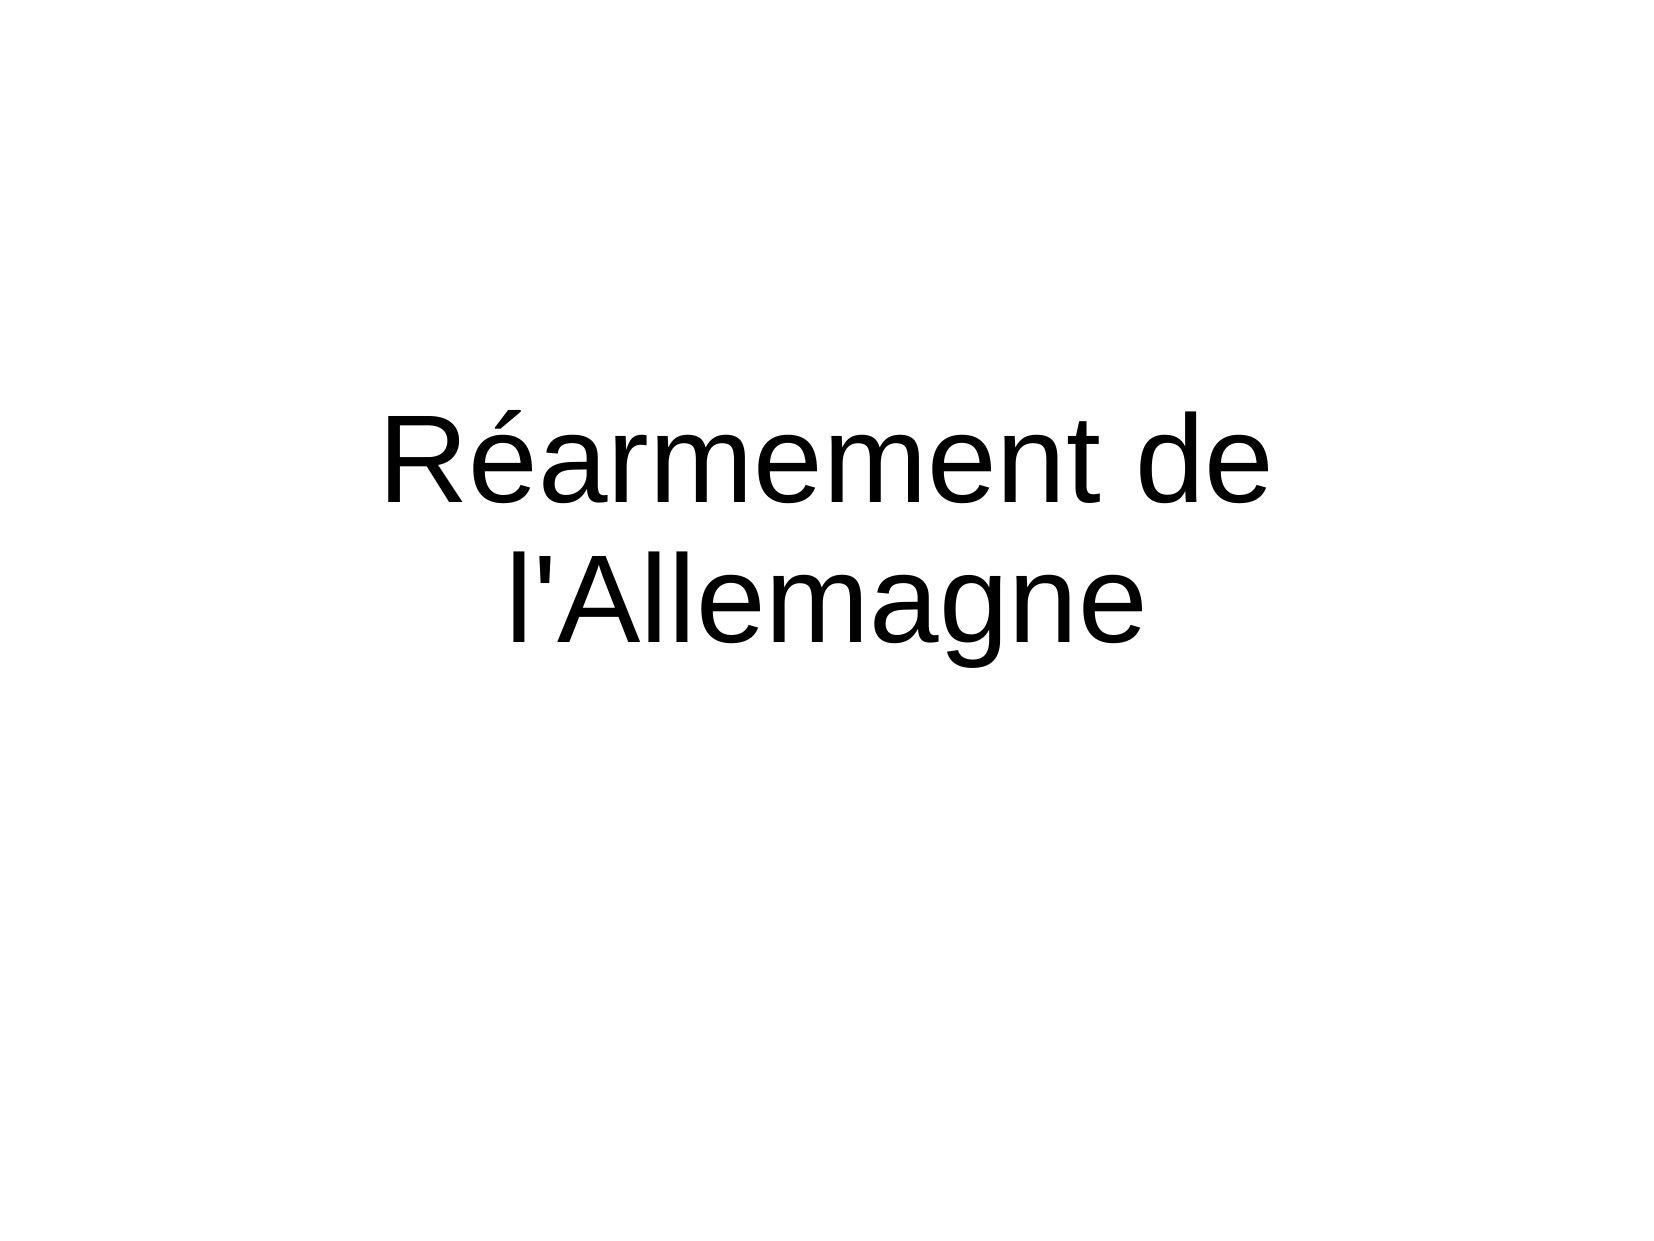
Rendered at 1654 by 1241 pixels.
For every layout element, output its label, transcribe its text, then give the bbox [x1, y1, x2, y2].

subtitle Réarmement de l'Allemagne [82, 49, 1571, 1010]
